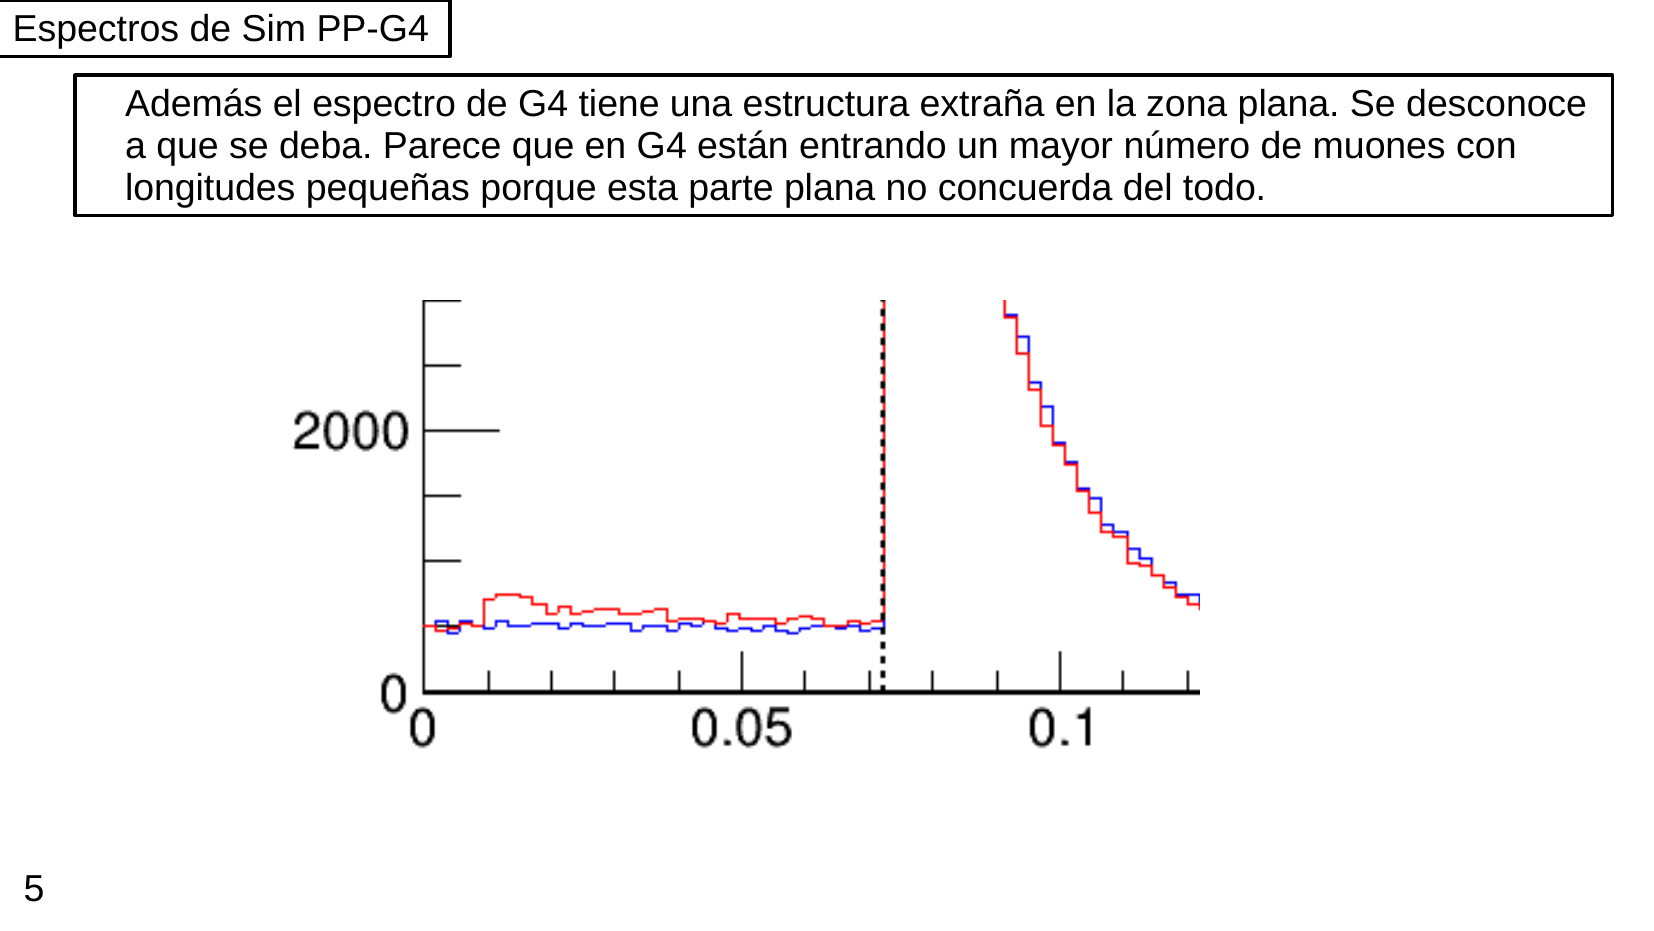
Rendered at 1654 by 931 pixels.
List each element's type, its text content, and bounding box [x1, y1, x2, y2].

text_box Espectros de Sim PP-G4 [0, 0, 451, 57]
picture [240, 300, 1201, 816]
text_box <number> [8, 860, 638, 931]
text_box Además el espectro de G4 tiene una estructura extraña en la zona plana. Se desconoce a que se deba. Parece que en G4 están entrando un mayor número de muones con longitudes pequeñas porque esta parte plana no concuerda del todo. [75, 75, 1613, 216]
